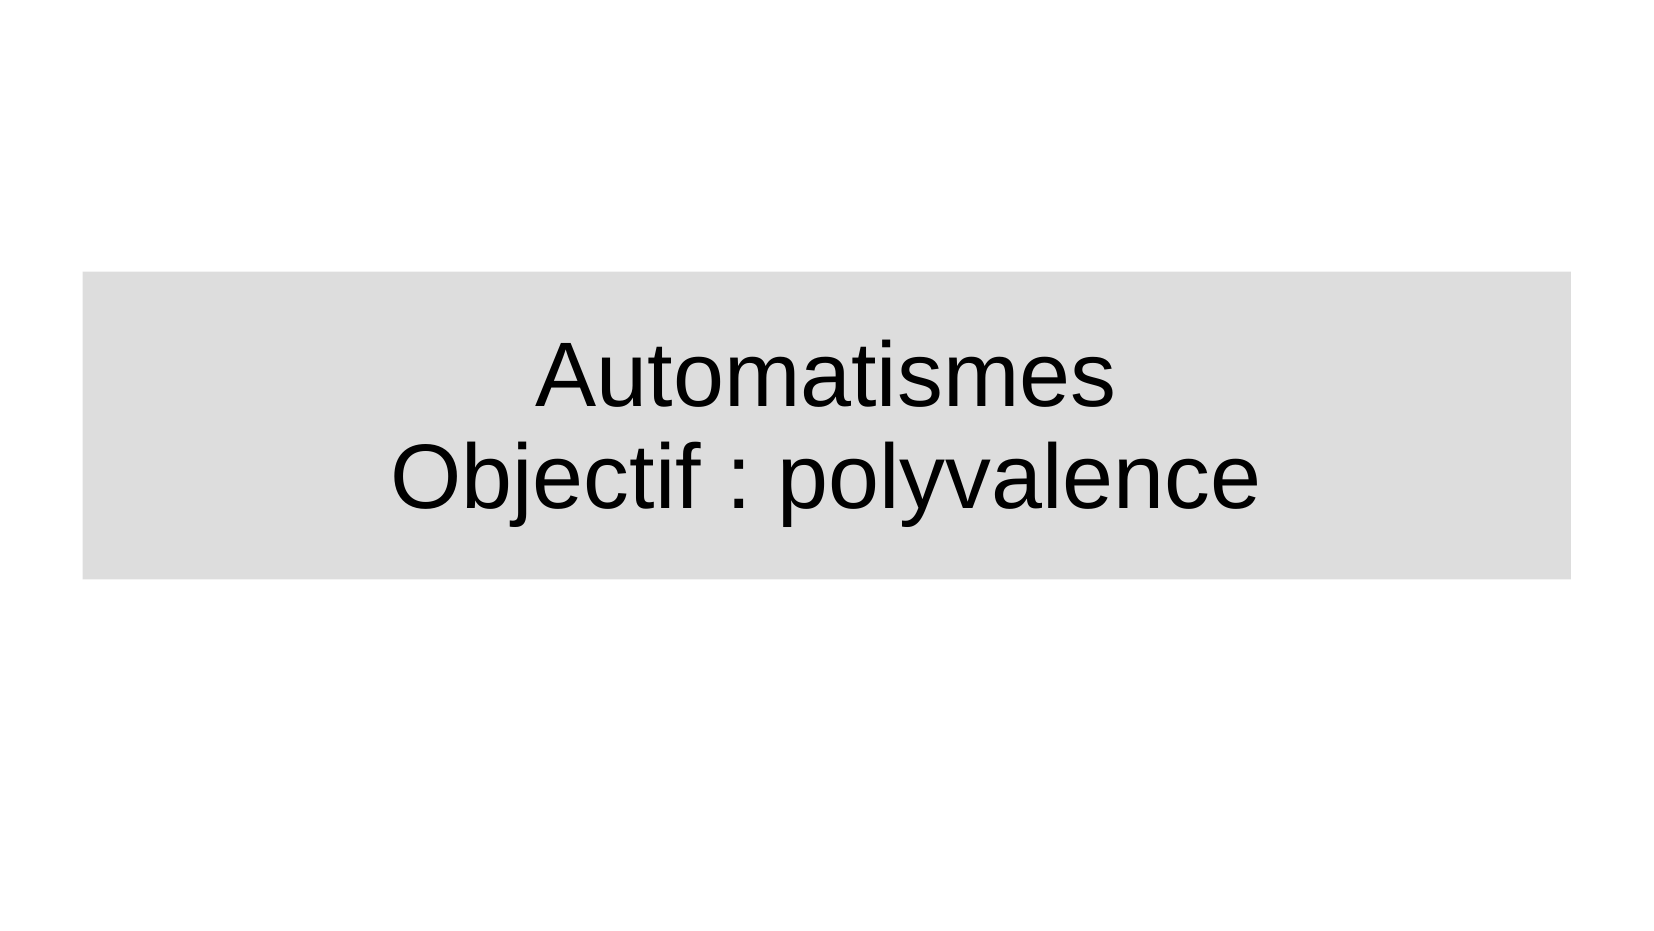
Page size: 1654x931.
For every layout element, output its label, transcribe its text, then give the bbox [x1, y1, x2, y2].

title Automatismes Objectif : polyvalence [82, 271, 1571, 580]
